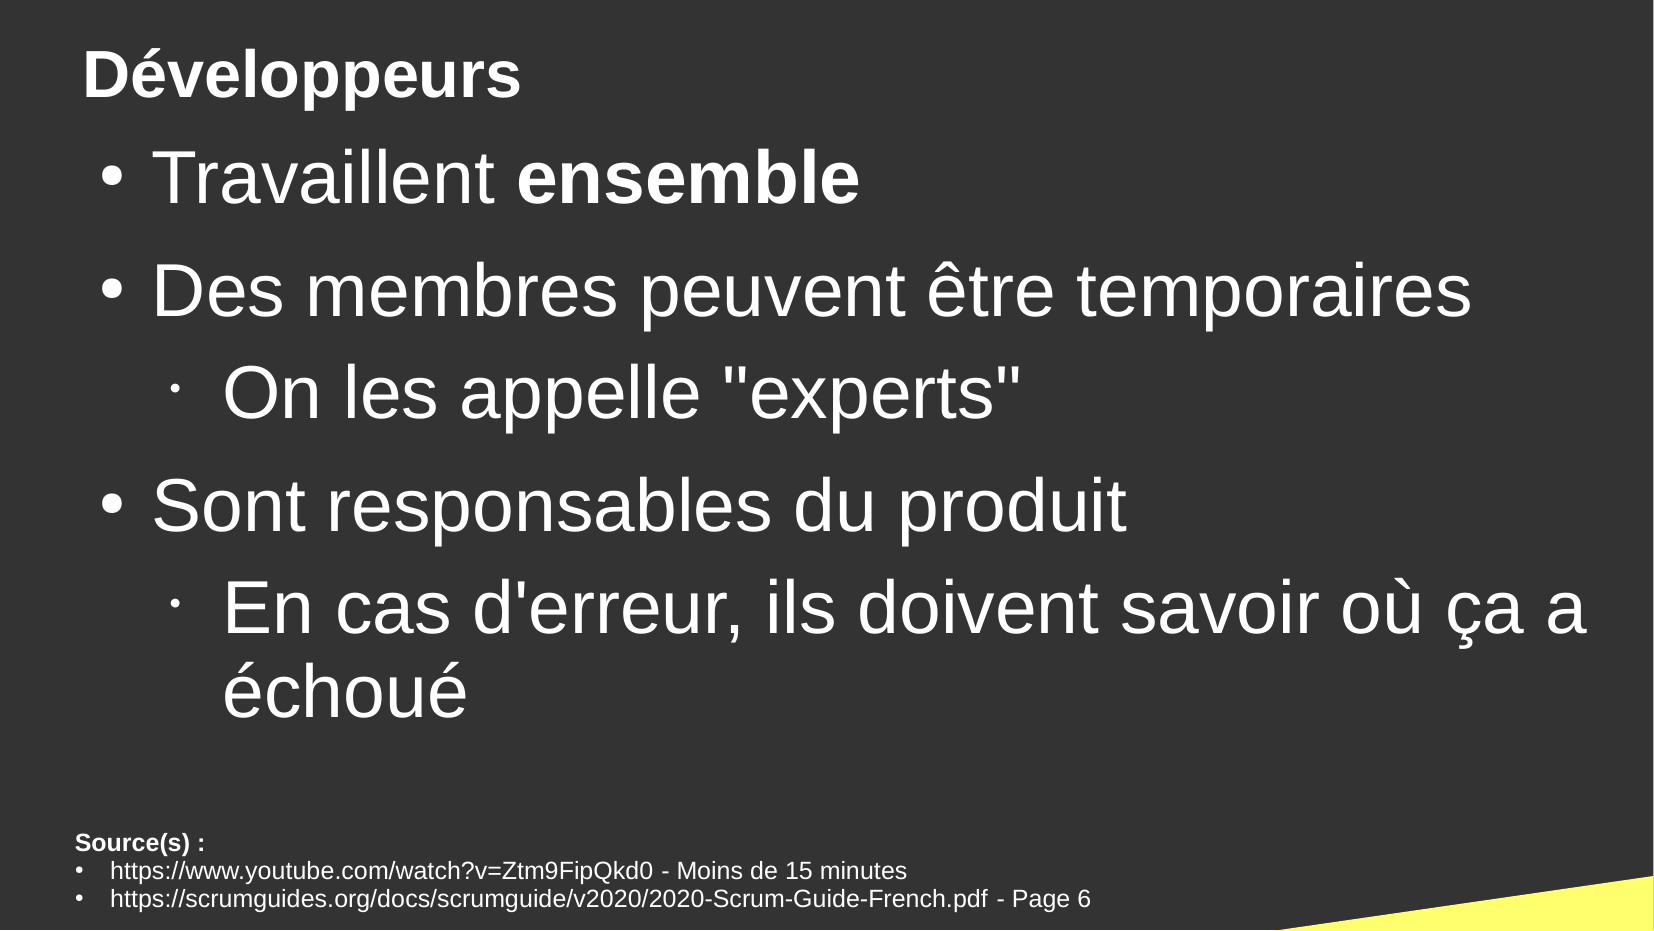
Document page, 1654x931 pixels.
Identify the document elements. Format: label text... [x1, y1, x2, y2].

text_box [1272, 875, 1654, 931]
list Travaillent ensemble Des membres peuvent être temporaires On les appelle "experts" Sont responsables du produit En cas d'erreur, ils doivent savoir où ça a échoué [80, 135, 1620, 777]
text_box Source(s) : https://www.youtube.com/watch?v=Ztm9FipQkd0 - Moins de 15 minutes https://scrumguides.org/docs/scrumguide/v2020/2020-Scrum-Guide-French.pdf - Page 6 [59, 821, 1546, 920]
title Développeurs [82, 37, 1571, 122]
